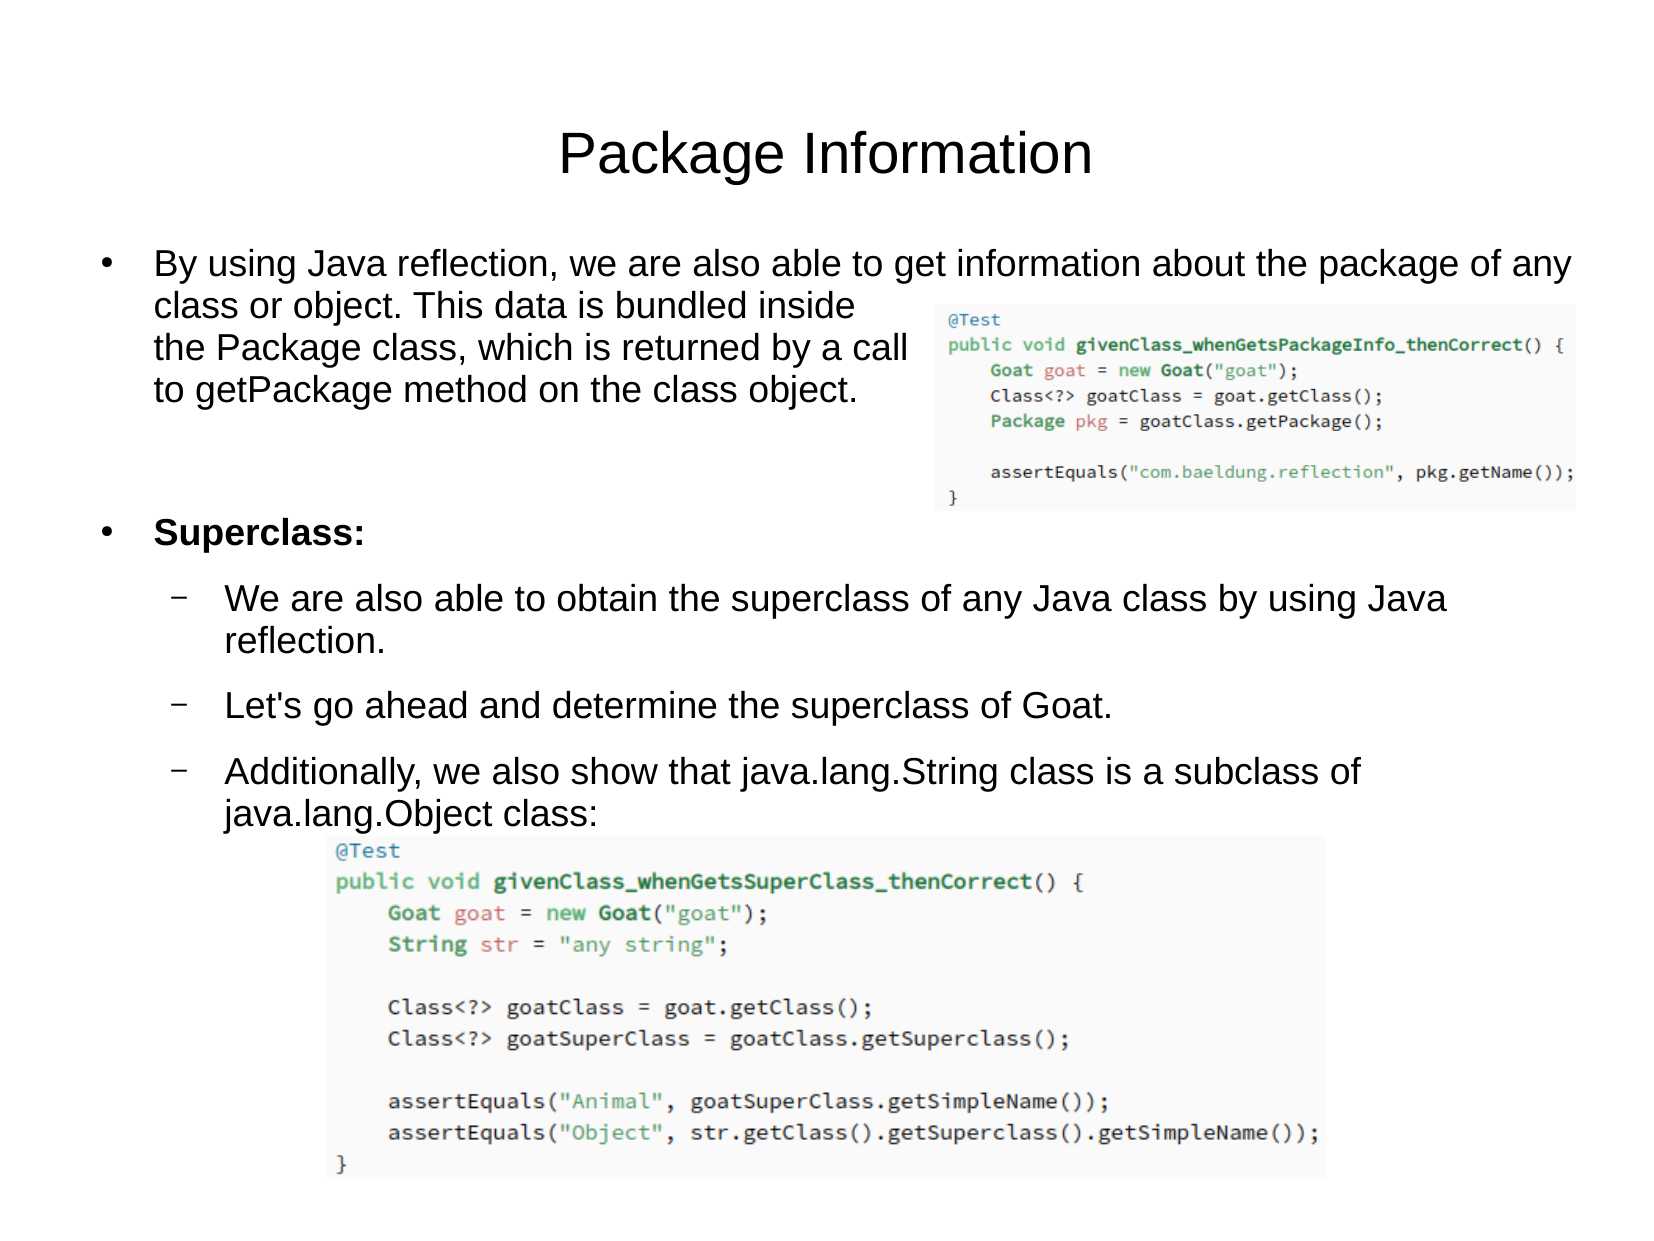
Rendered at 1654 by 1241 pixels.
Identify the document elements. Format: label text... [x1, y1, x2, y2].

title Package Information [82, 49, 1571, 242]
picture [326, 836, 1326, 1179]
list By using Java reflection, we are also able to get information about the package of any class or object. This data is bundled inside the Package class, which is returned by a call to getPackage method on the class object. Superclass: We are also able to obtain the superclass of any Java class by using Java reflection. Let's go ahead and determine the superclass of Goat. Additionally, we also show that java.lang.String class is a subclass of java.lang.Object class: [82, 242, 1619, 1165]
picture [934, 304, 1576, 511]
